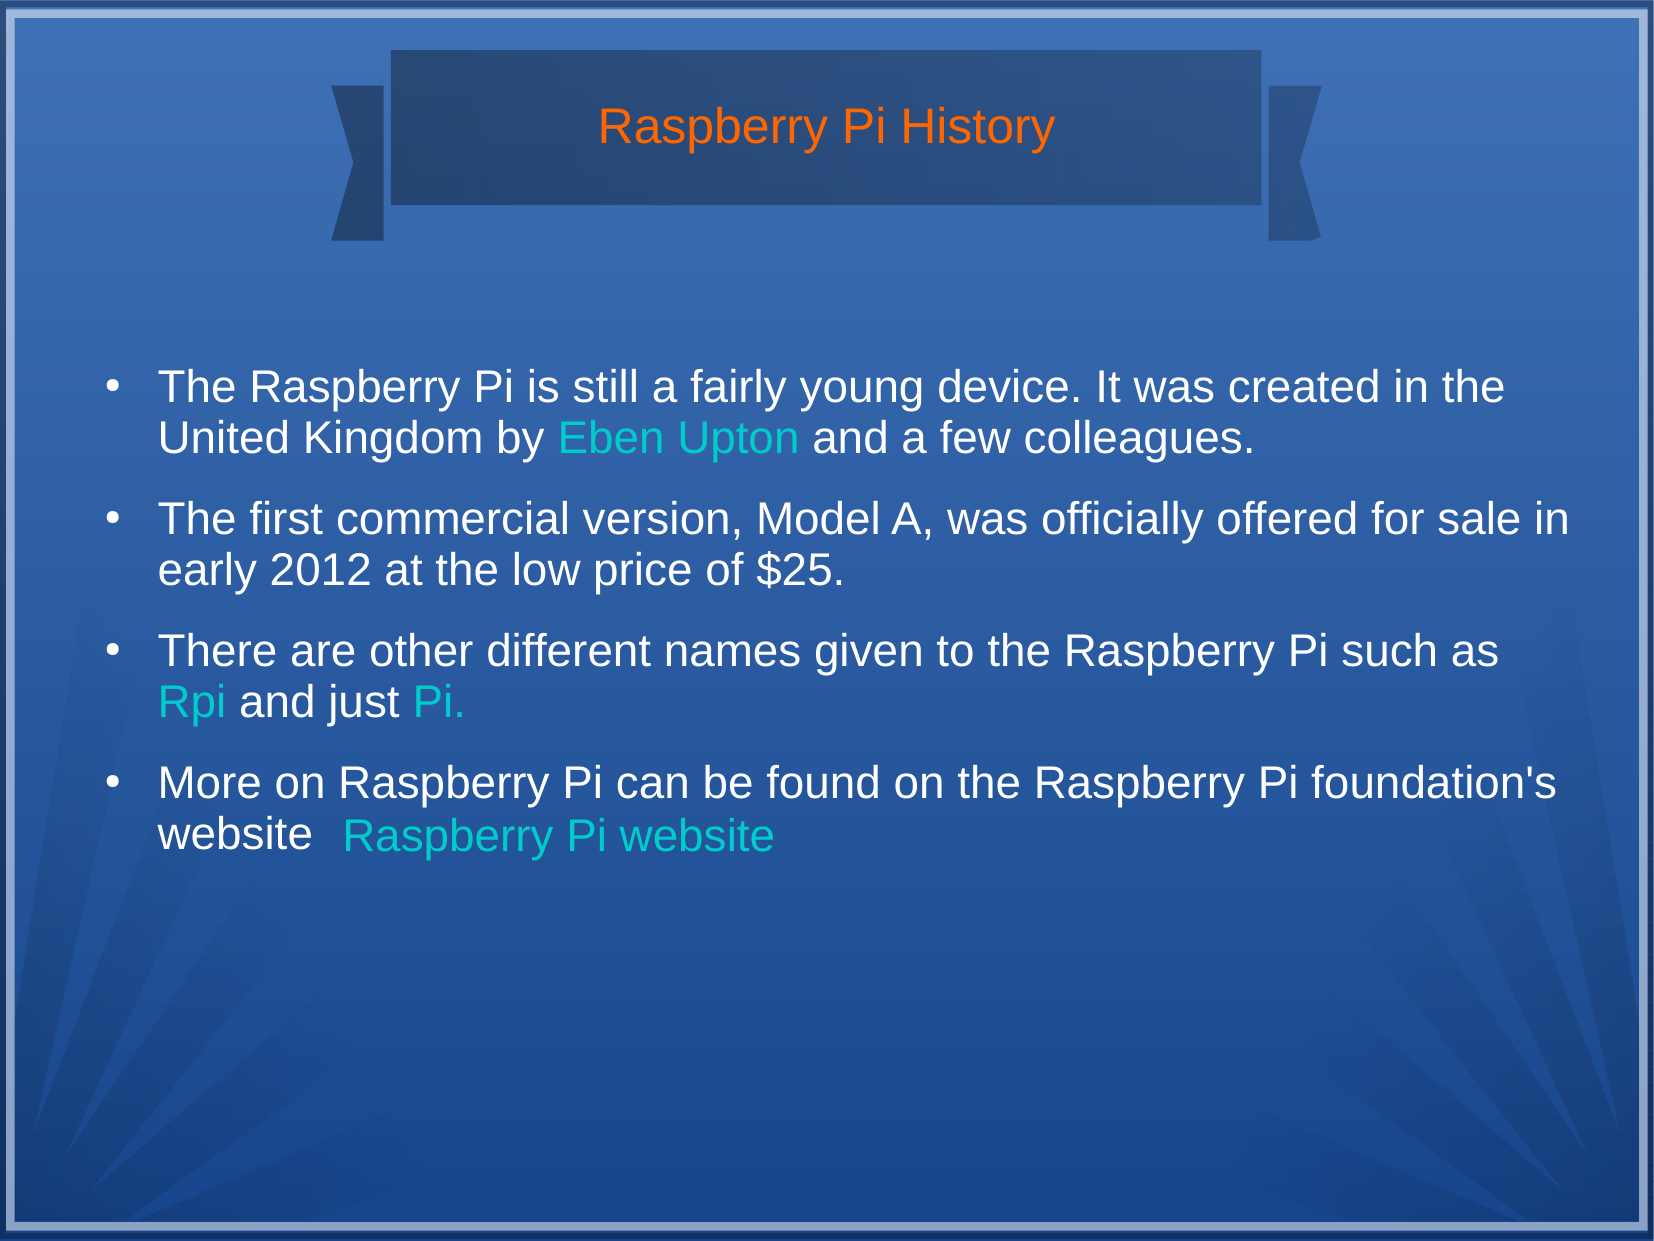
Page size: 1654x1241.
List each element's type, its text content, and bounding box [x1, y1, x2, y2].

text_box Raspberry Pi website [327, 802, 1003, 873]
title Raspberry Pi History [389, 47, 1264, 205]
list The Raspberry Pi is still a fairly young device. It was created in the United Kingdom by Eben Upton and a few colleagues. The first commercial version, Model A, was officially offered for sale in early 2012 at the low price of $25. There are other different names given to the Raspberry Pi such as Rpi and just Pi. More on Raspberry Pi can be found on the Raspberry Pi foundation's website [86, 360, 1576, 1241]
